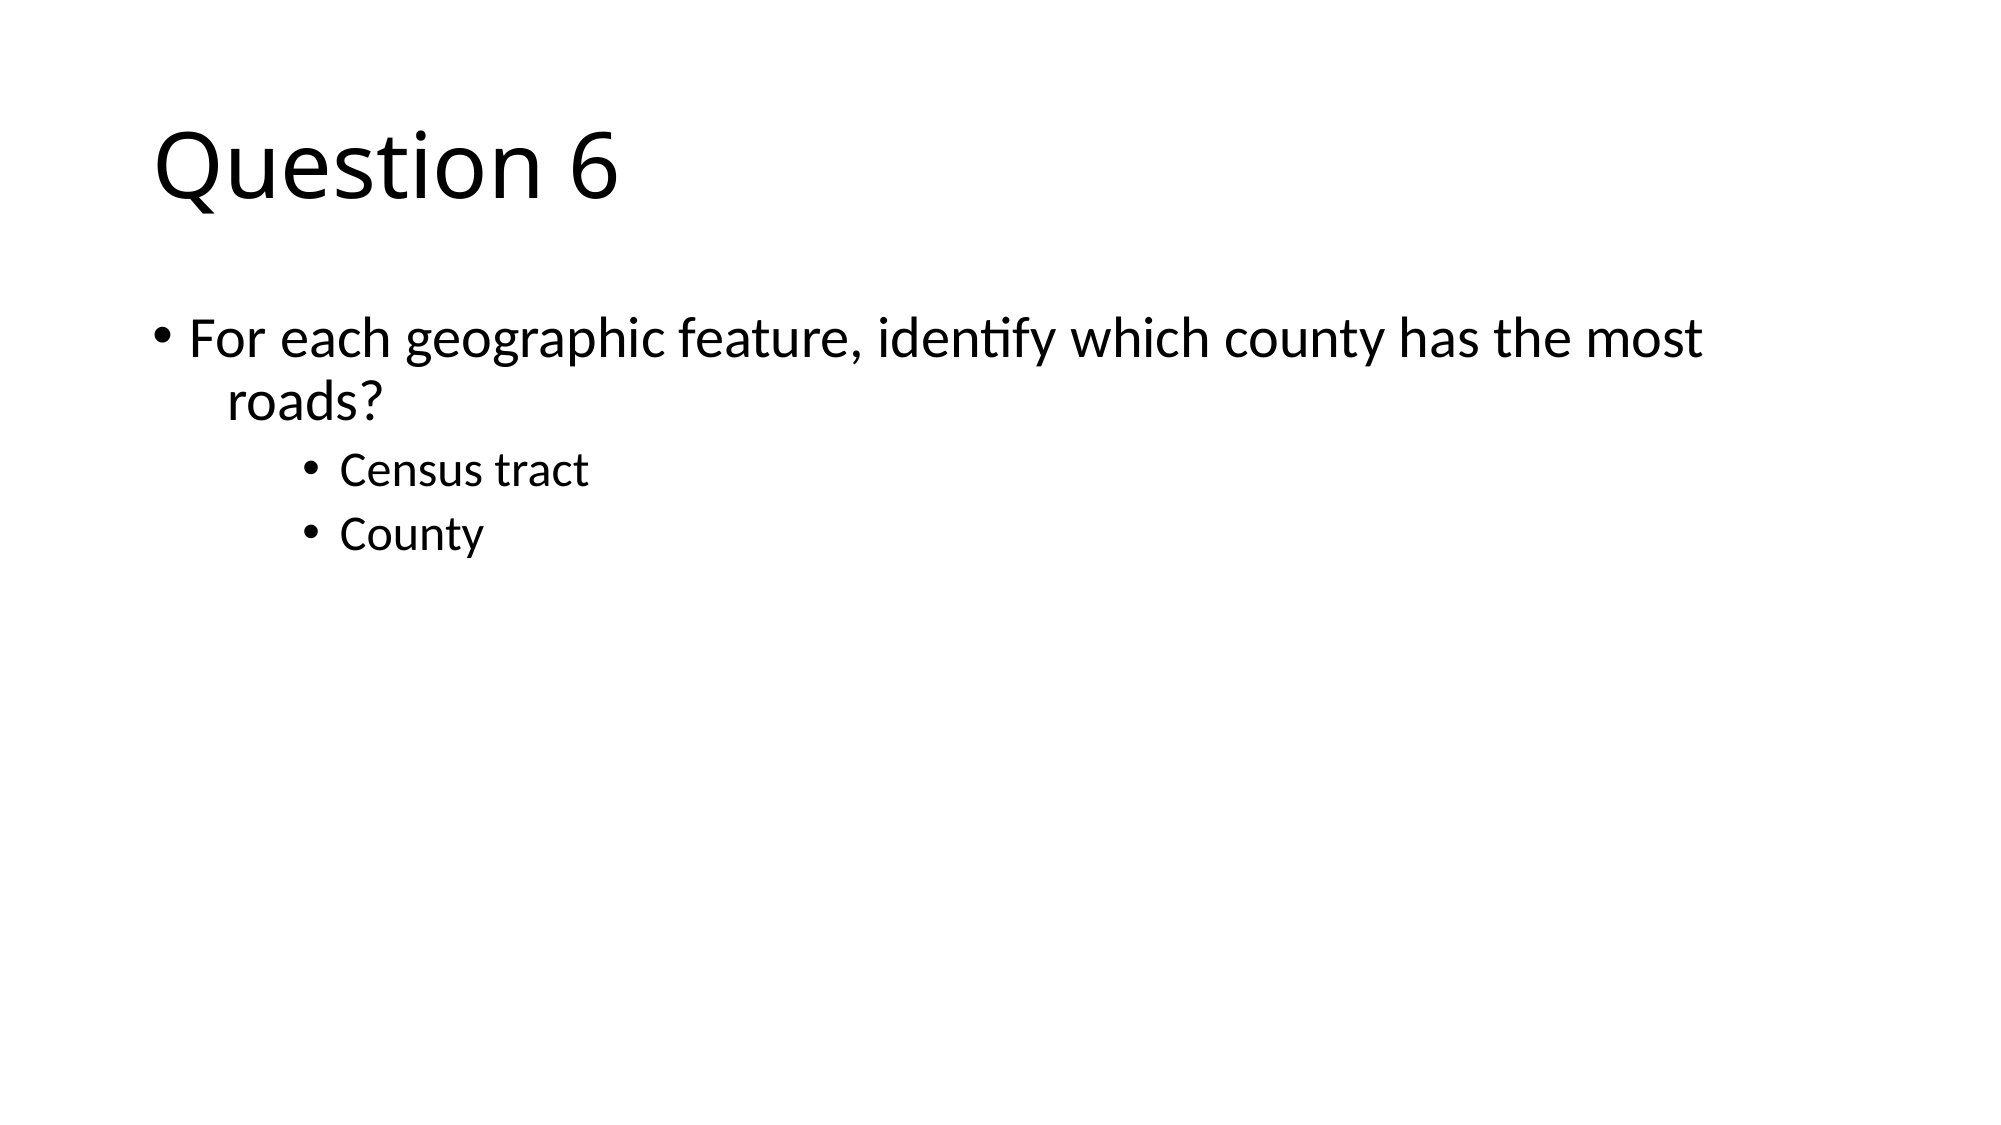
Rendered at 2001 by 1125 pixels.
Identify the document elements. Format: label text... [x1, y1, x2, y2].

title Question 6 [137, 59, 1863, 278]
list For each geographic feature, identify which county has the most roads? Census tract County [137, 299, 1863, 1014]
